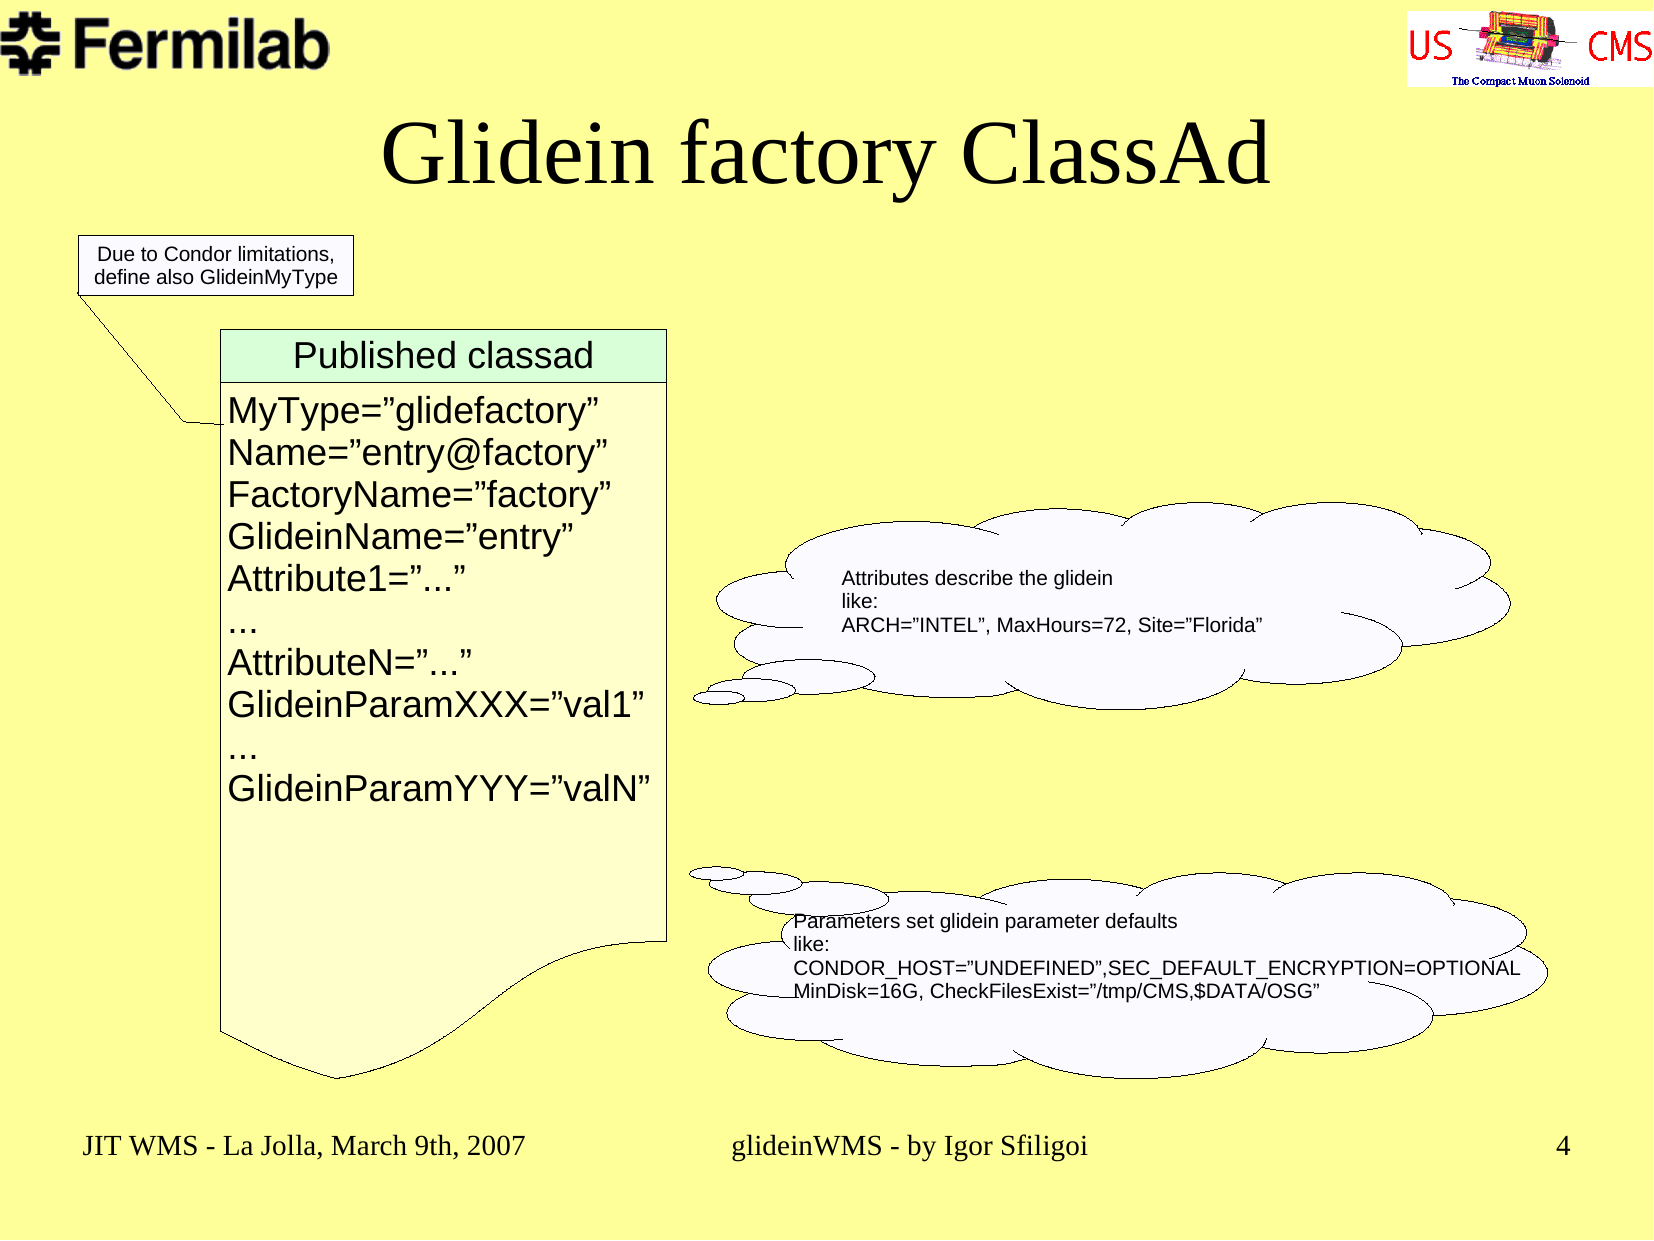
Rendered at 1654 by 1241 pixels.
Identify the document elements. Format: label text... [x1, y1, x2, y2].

text_box [1536, 955, 1548, 991]
text_box Attributes describe the glidein like: ARCH=”INTEL”, MaxHours=72, Site=”Florida” [693, 502, 1511, 710]
picture [1407, 11, 1654, 87]
text_box Parameters set glidein parameter defaults like: CONDOR_HOST=”UNDEFINED”,SEC_DEFAULT_ENCRYPTION=OPTIONAL MinDisk=16G, CheckFilesExist=”/tmp/CMS,$DATA/OSG” [778, 902, 1536, 1042]
text_box Due to Condor limitations, define also GlideinMyType [77, 236, 353, 425]
text_box [822, 1042, 1402, 1079]
text_box Published classad [220, 329, 667, 383]
text_box MyType=”glidefactory” Name=”entry@factory” FactoryName=”factory” GlideinName=”entry” Attribute1=”...” ... AttributeN=”...” GlideinParamXXX=”val1” ... GlideinParamYYY=”valN” [220, 383, 667, 1079]
text_box [708, 941, 778, 1039]
title Glidein factory ClassAd [82, 49, 1571, 257]
picture [0, 11, 330, 76]
text_box [689, 866, 1475, 913]
